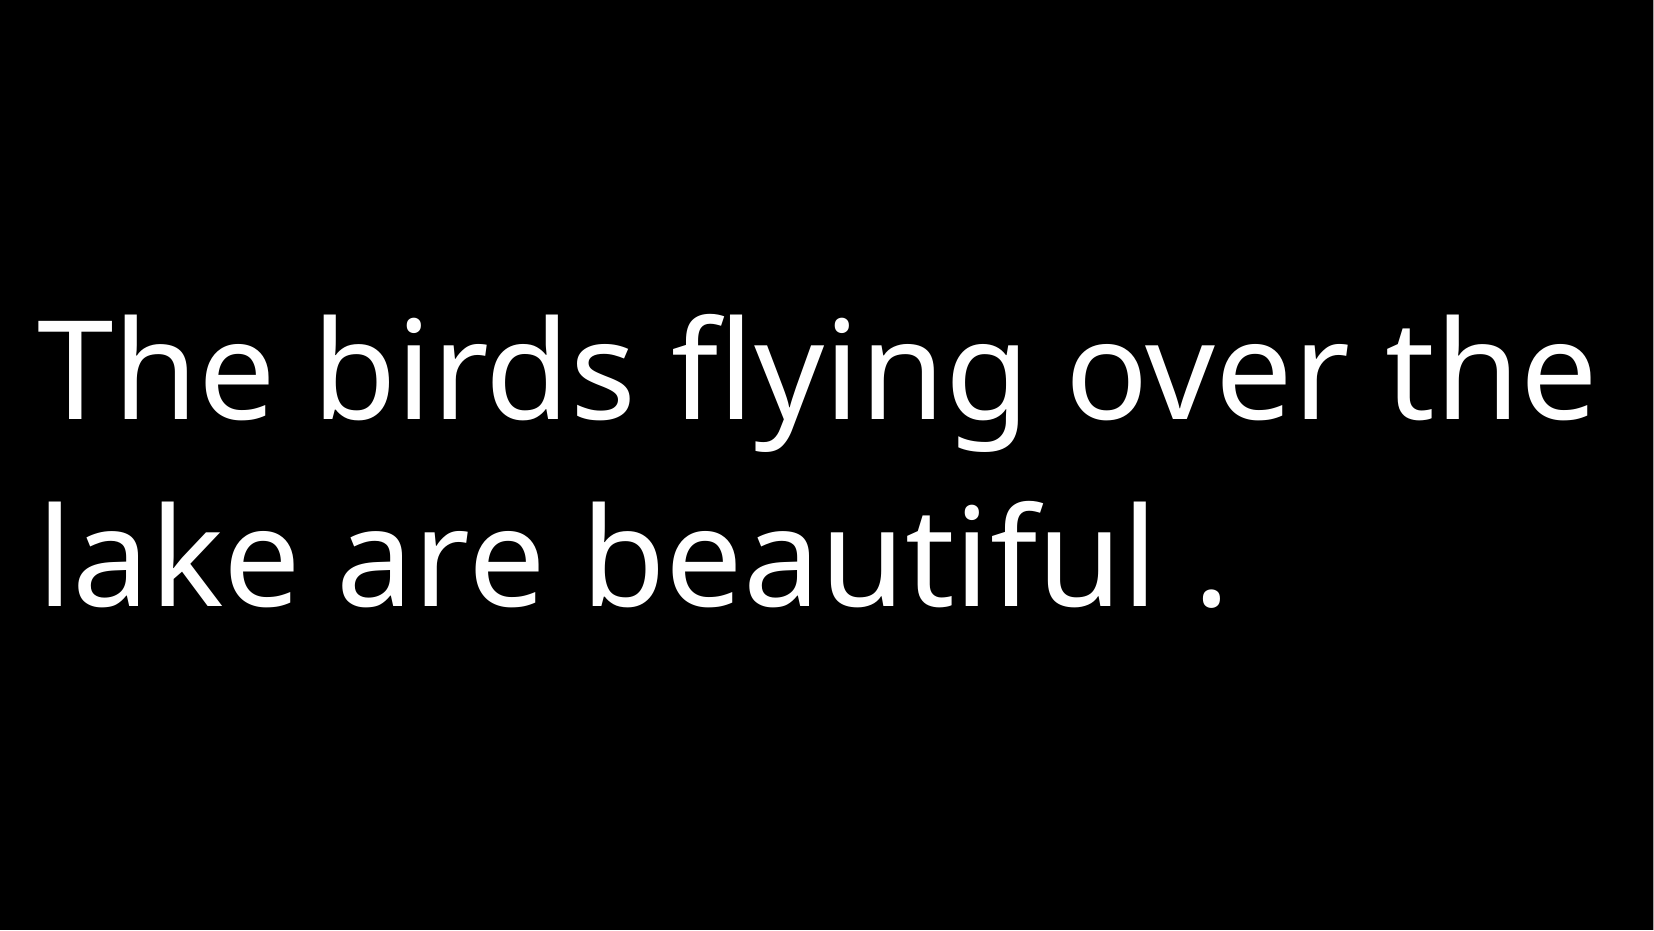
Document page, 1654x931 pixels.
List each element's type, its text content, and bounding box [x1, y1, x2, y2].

title The birds flying over the lake are beautiful . [37, 19, 1612, 900]
